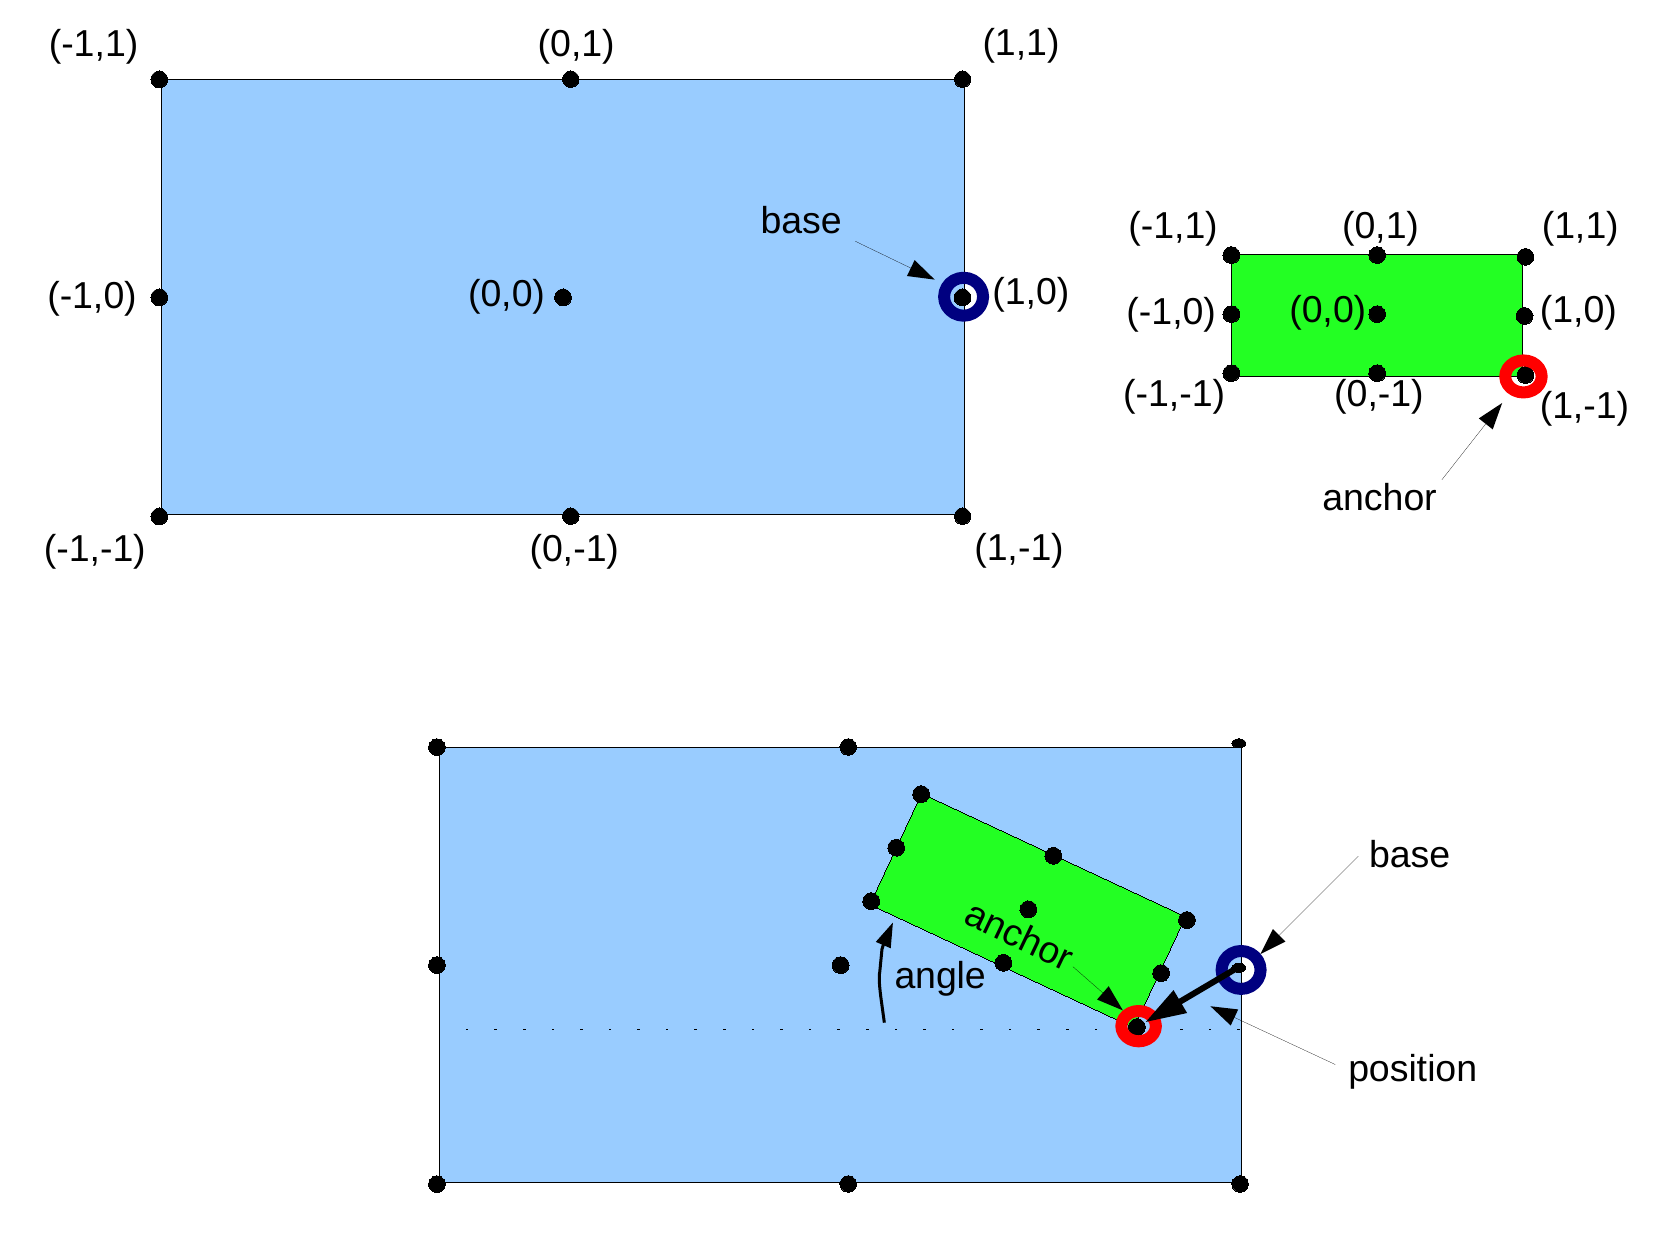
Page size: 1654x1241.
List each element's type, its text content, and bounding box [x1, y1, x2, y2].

text_box angle [879, 947, 1001, 1009]
text_box (-1,0) [1111, 283, 1232, 346]
text_box (1,1) [967, 13, 1069, 76]
text_box (1,0) [977, 263, 1082, 325]
text_box (-1,-1) [29, 520, 159, 582]
text_box [1128, 1018, 1149, 1035]
text_box anchor [1307, 469, 1452, 531]
text_box (-1,1) [34, 15, 151, 79]
text_box [150, 70, 971, 525]
text_box (1,-1) [959, 518, 1077, 581]
text_box (1,1) [1527, 196, 1628, 259]
text_box [1512, 367, 1534, 384]
text_box base [1354, 825, 1465, 888]
text_box anchor [940, 878, 1097, 997]
text_box [1222, 246, 1534, 382]
text_box (0,0) [453, 264, 561, 327]
text_box (1,-1) [1525, 377, 1642, 439]
text_box (0,1) [522, 15, 627, 77]
text_box (0,-1) [514, 520, 635, 582]
text_box position [1333, 1040, 1493, 1102]
text_box (-1,-1) [1108, 365, 1238, 427]
text_box (0,0) [1274, 280, 1382, 343]
text_box (-1,1) [1113, 196, 1230, 260]
text_box [1228, 958, 1246, 982]
text_box (-1,0) [32, 266, 153, 330]
text_box (0,-1) [1319, 365, 1439, 427]
text_box [428, 738, 1249, 1193]
text_box (1,0) [1525, 280, 1630, 343]
text_box (0,1) [1327, 196, 1431, 259]
text_box base [745, 192, 857, 254]
text_box [951, 284, 971, 309]
